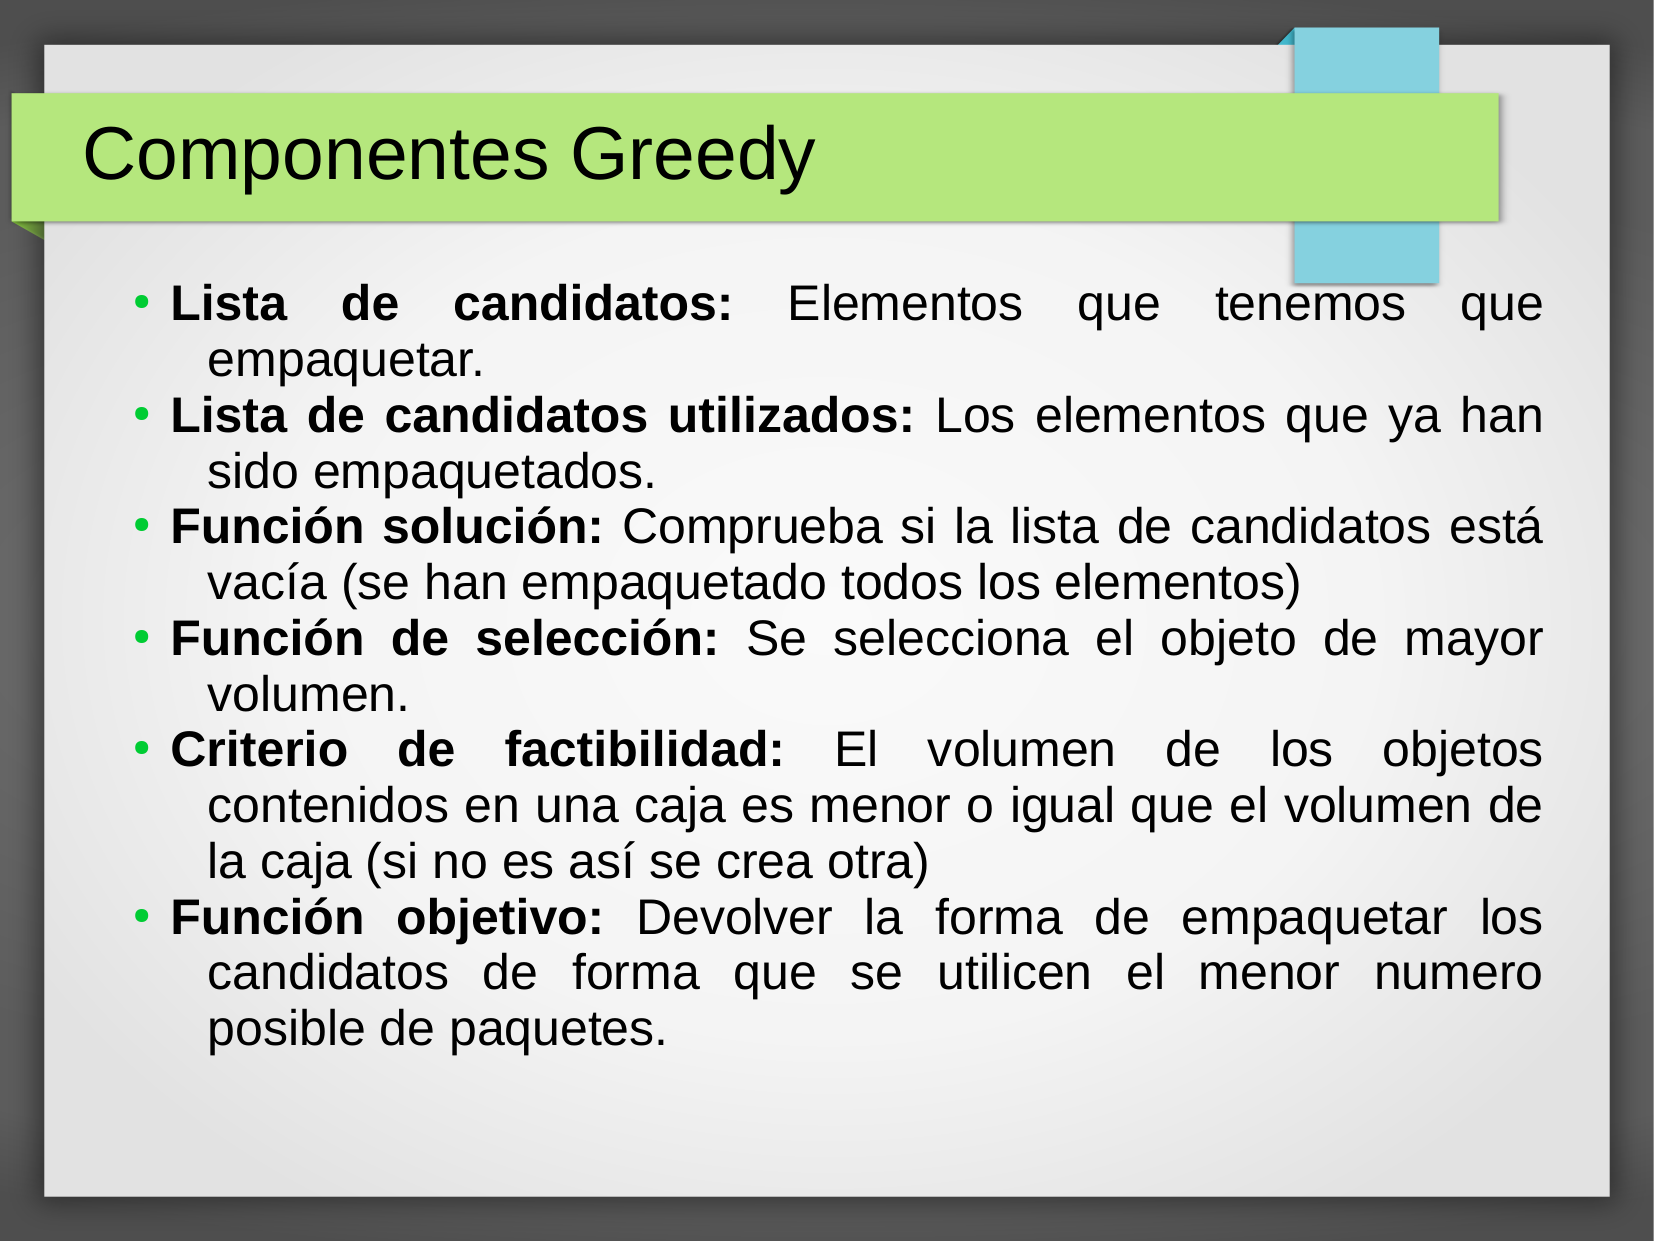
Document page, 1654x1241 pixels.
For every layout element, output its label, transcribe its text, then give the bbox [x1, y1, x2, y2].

title Componentes Greedy [82, 94, 1264, 213]
text_box Lista de candidatos: Elementos que tenemos que empaquetar. Lista de candidatos utilizados: Los elementos que ya han sido empaquetados. Función solución: Comprueba si la lista de candidatos está vacía (se han empaquetado todos los elementos) Función de selección: Se selecciona el objeto de mayor volumen. Criterio de factibilidad: El volumen de los objetos contenidos en una caja es menor o igual que el volumen de la caja (si no es así se crea otra) Función objetivo: Devolver la forma de empaquetar los candidatos de forma que se utilicen el menor numero posible de paquetes. [82, 268, 1560, 1128]
picture [0, 0, 1654, 1241]
